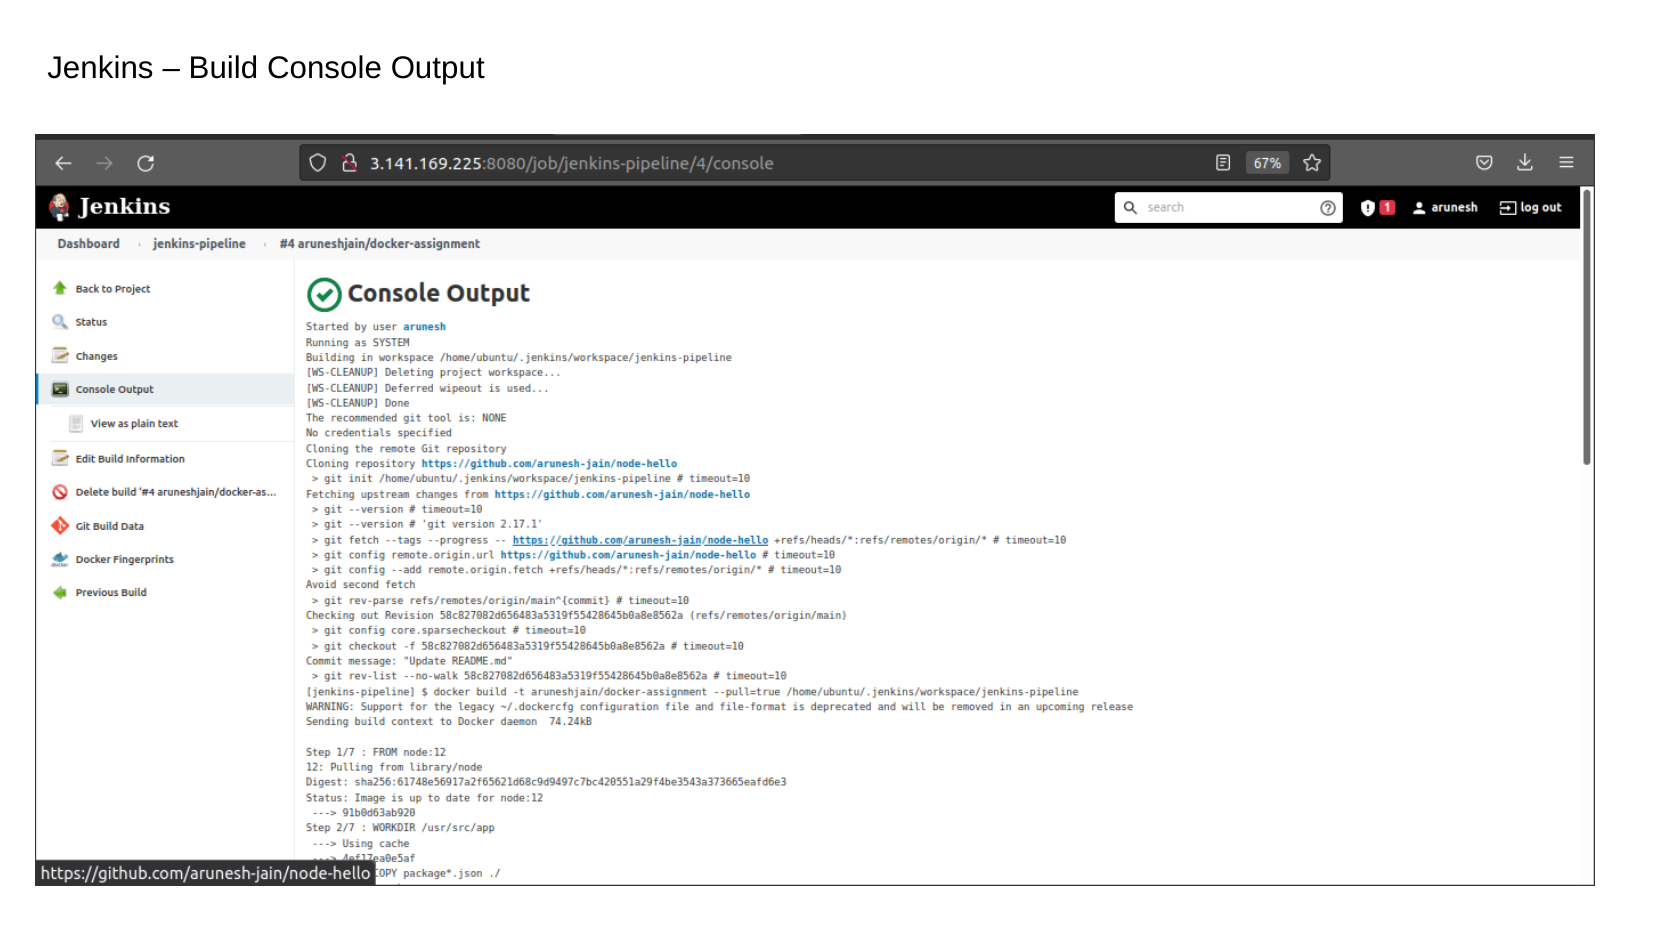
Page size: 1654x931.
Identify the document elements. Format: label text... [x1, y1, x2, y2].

title Jenkins – Build Console Output [47, 39, 1536, 97]
picture [35, 134, 1595, 886]
